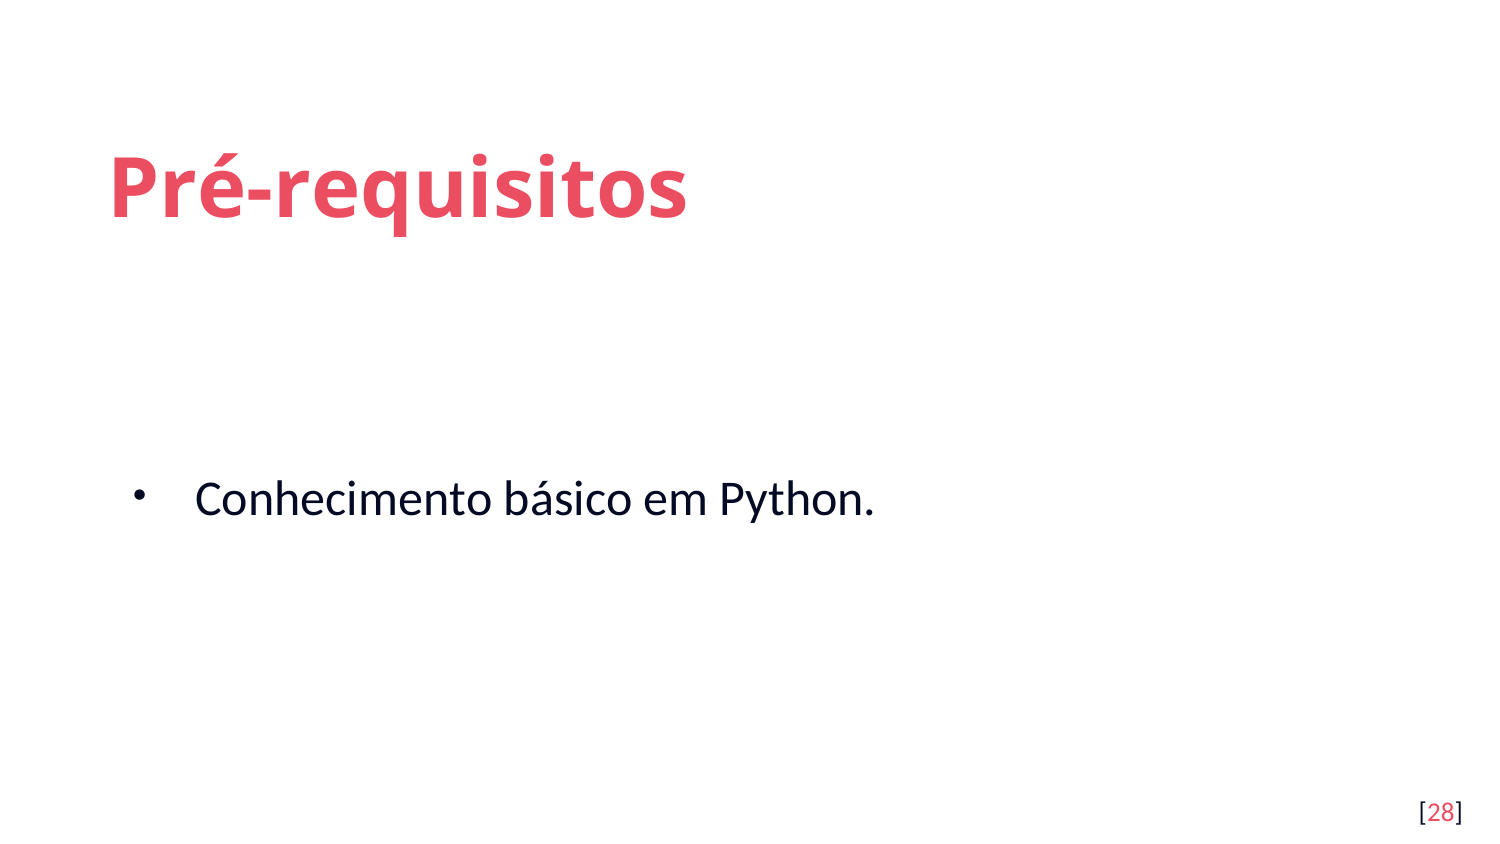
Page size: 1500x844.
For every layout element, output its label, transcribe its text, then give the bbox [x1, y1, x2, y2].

text_box Conhecimento básico em Python. [92, 243, 1408, 749]
text_box Pré-requisitos [92, 104, 1408, 243]
slide_number [28] [1403, 779, 1494, 844]
